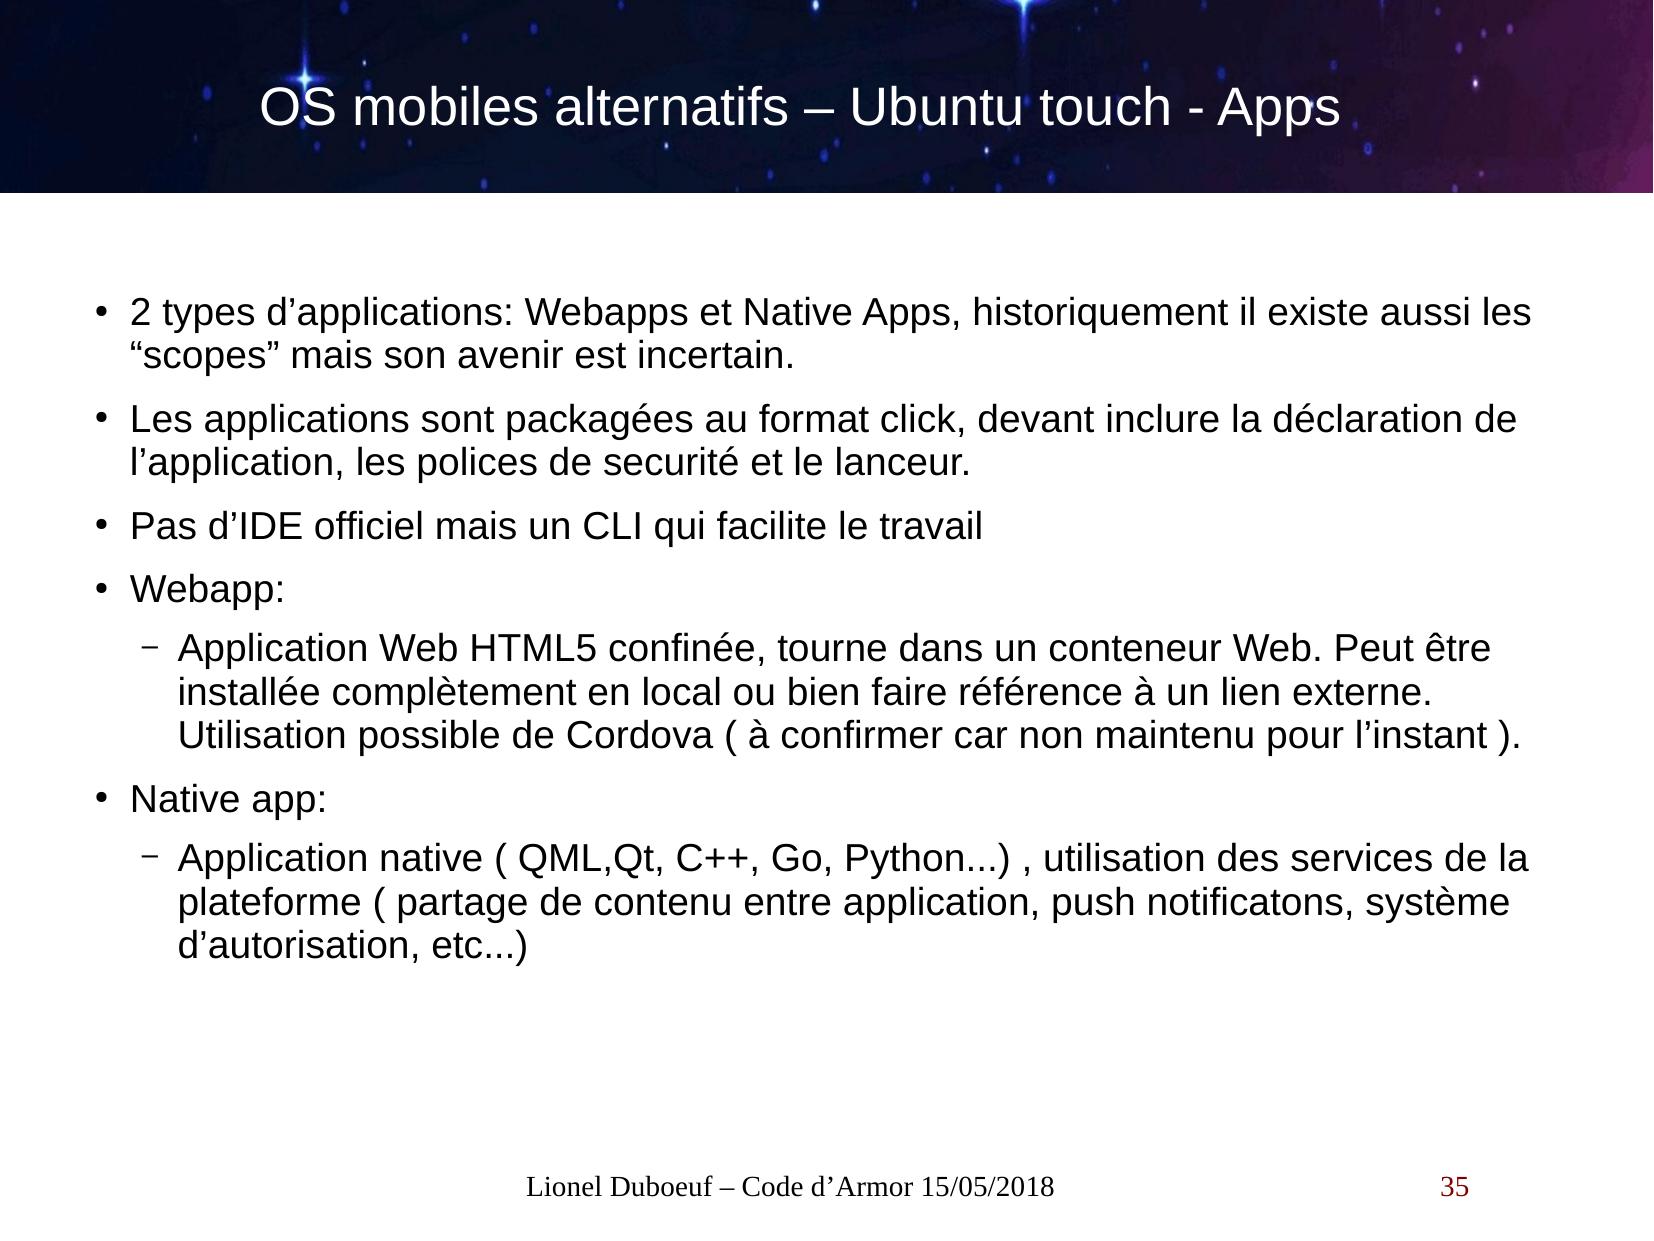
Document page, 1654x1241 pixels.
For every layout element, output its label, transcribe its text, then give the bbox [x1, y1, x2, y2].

picture [0, 0, 1653, 193]
title OS mobiles alternatifs – Ubuntu touch - Apps [57, 2, 1546, 211]
list 2 types d’applications: Webapps et Native Apps, historiquement il existe aussi les “scopes” mais son avenir est incertain. Les applications sont packagées au format click, devant inclure la déclaration de l’application, les polices de securité et le lanceur. Pas d’IDE officiel mais un CLI qui facilite le travail Webapp: Application Web HTML5 confinée, tourne dans un conteneur Web. Peut être installée complètement en local ou bien faire référence à un lien externe. Utilisation possible de Cordova ( à confirmer car non maintenu pour l’instant ). Native app: Application native ( QML,Qt, C++, Go, Python...) , utilisation des services de la plateforme ( partage de contenu entre application, push notificatons, système d’autorisation, etc...) [82, 290, 1571, 1010]
